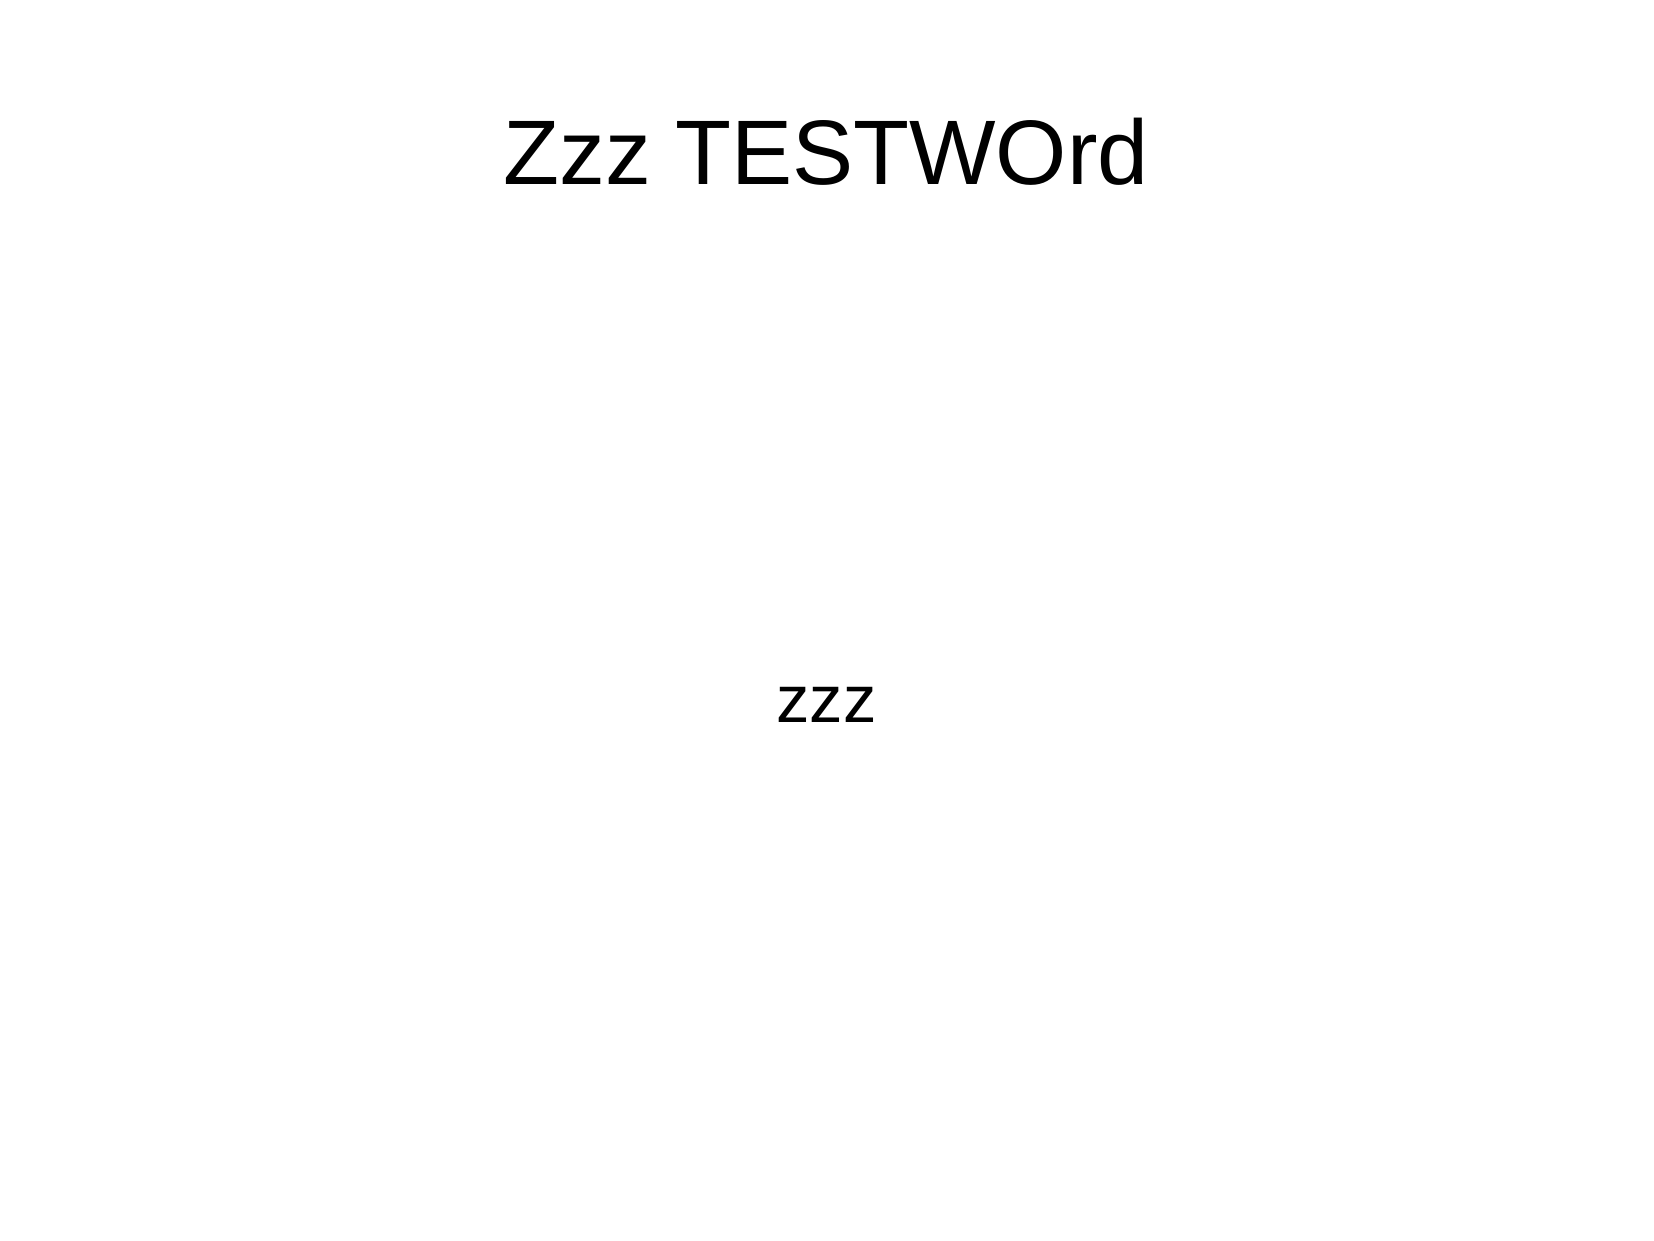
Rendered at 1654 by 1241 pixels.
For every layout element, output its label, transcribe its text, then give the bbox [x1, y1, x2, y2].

subtitle zzz [82, 297, 1571, 1102]
title Zzz TESTWOrd [82, 56, 1571, 250]
